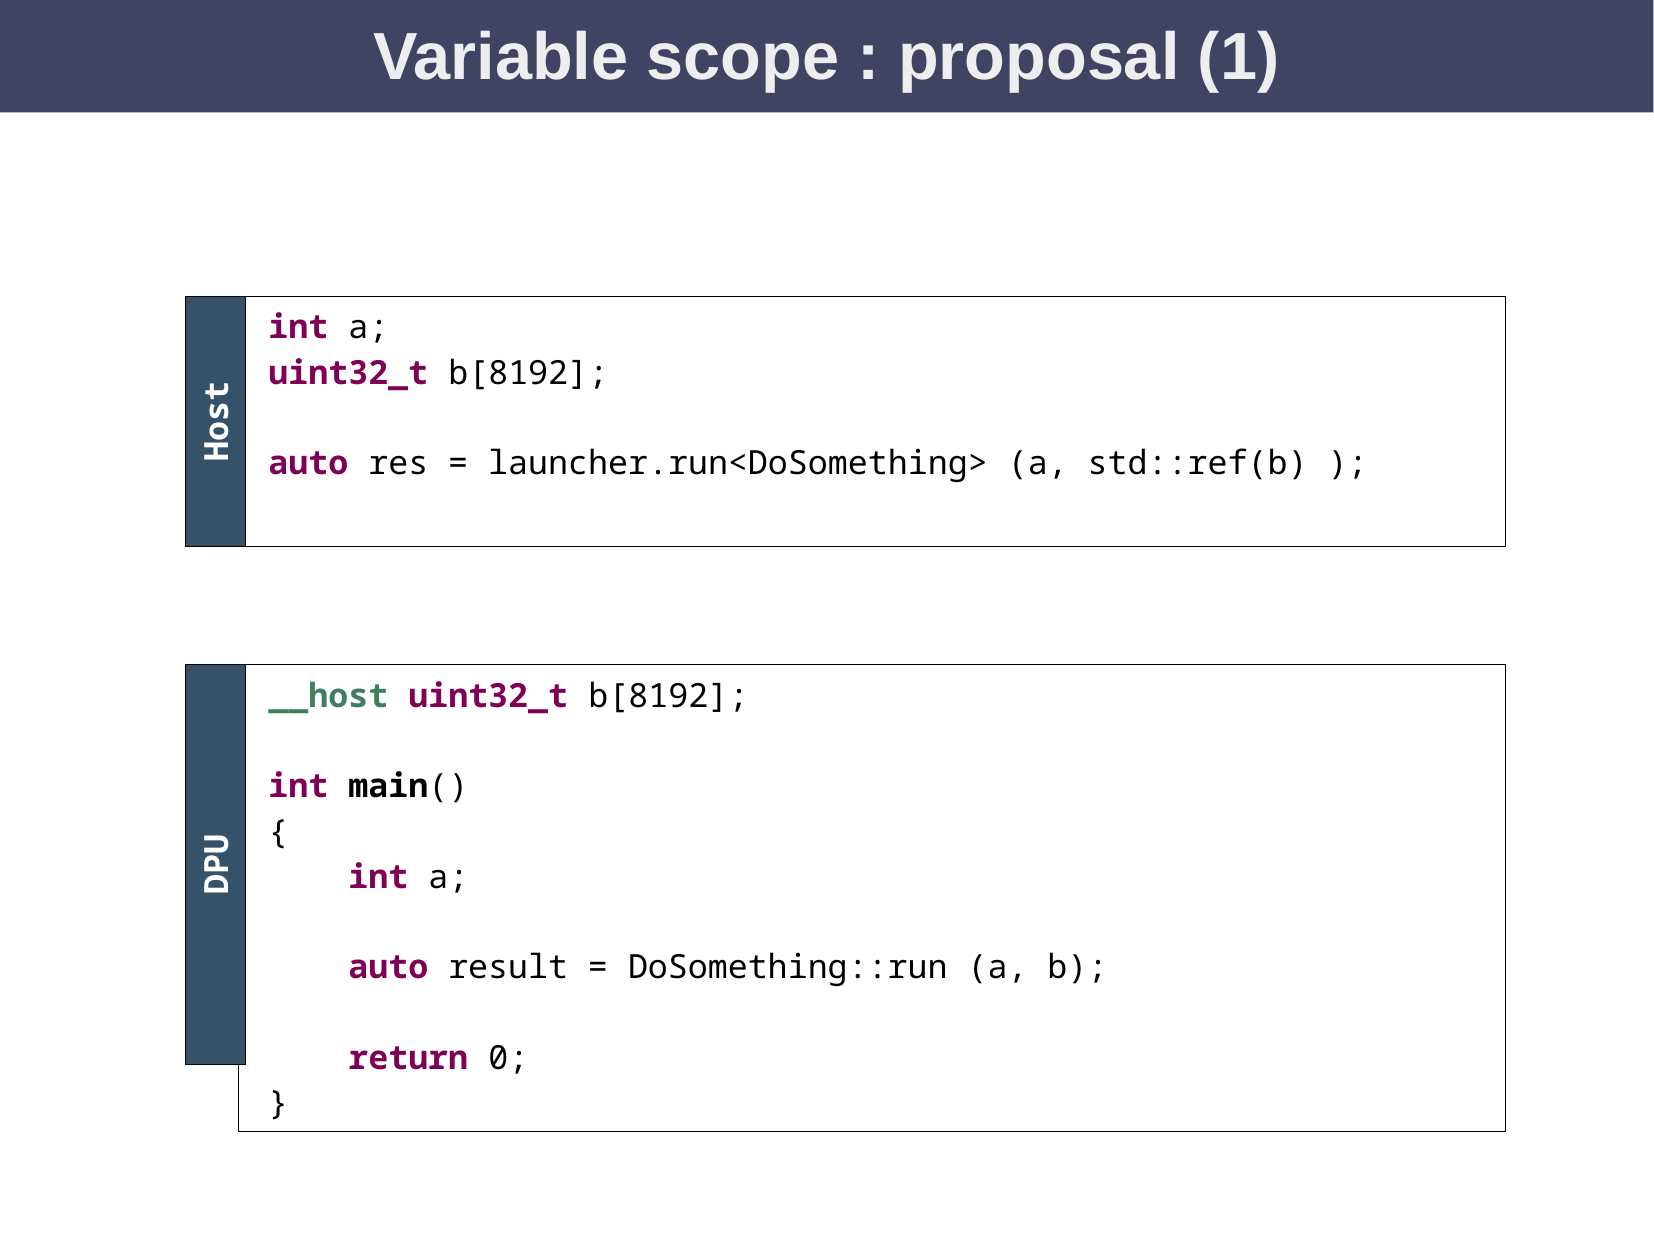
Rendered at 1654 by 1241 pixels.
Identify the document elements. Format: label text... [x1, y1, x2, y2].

text_box int a; uint32_t b[8192]; auto res = launcher.run<DoSomething> (a, std::ref(b) ); [246, 296, 1506, 547]
text_box Host [185, 296, 239, 547]
text_box Variable scope : proposal (1) [0, 0, 1654, 113]
text_box __host uint32_t b[8192]; int main() { int a; auto result = DoSomething::run (a, b); return 0; } [246, 664, 1506, 1065]
text_box DPU [185, 664, 239, 1065]
